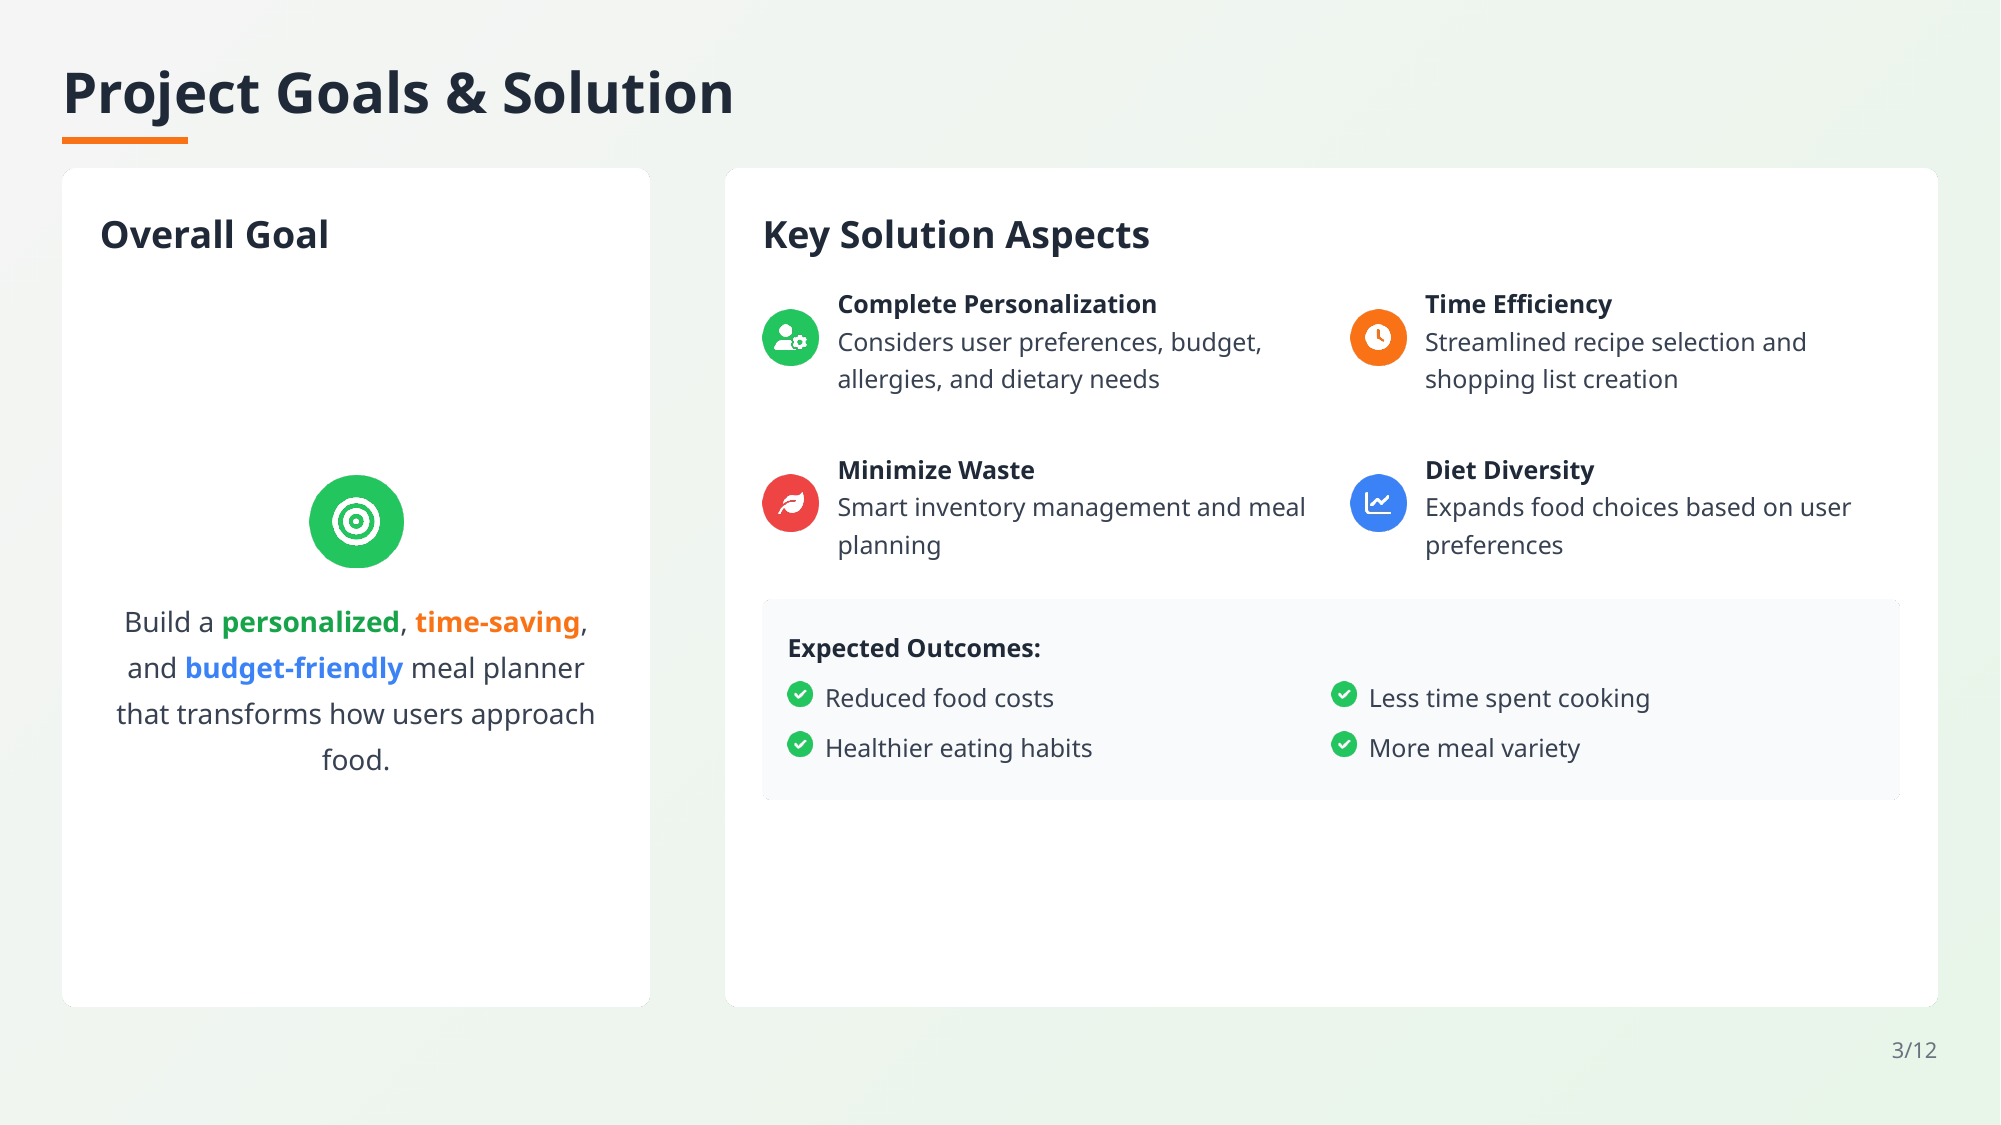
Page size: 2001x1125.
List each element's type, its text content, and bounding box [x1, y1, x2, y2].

picture [0, 0, 2000, 1125]
text_box 3/12 [62, 1031, 1938, 1063]
text_box Considers user preferences, budget, allergies, and dietary needs [837, 318, 1313, 394]
text_box Project Goals & Solution [62, 62, 1938, 125]
text_box Diet Diversity [1425, 446, 1900, 484]
text_box Minimize Waste [837, 446, 1313, 484]
text_box Expected Outcomes: [787, 624, 1875, 663]
text_box Expands food choices based on user preferences [1425, 484, 1900, 560]
text_box Time Efficiency [1425, 281, 1900, 318]
text_box Less time spent cooking [1368, 675, 1732, 713]
text_box Complete Personalization [837, 281, 1408, 319]
text_box Streamlined recipe selection and shopping list creation [1425, 318, 1900, 394]
text_box Reduced food costs [824, 675, 1119, 713]
text_box Healthier eating habits [825, 725, 1169, 763]
text_box Key Solution Aspects [762, 206, 1900, 257]
text_box Build a personalized, time-saving, and budget-friendly meal planner that transforms how users approach food. [99, 592, 613, 776]
text_box More meal variety [1368, 725, 1642, 763]
text_box Overall Goal [99, 206, 715, 257]
text_box Smart inventory management and meal planning [837, 484, 1313, 560]
